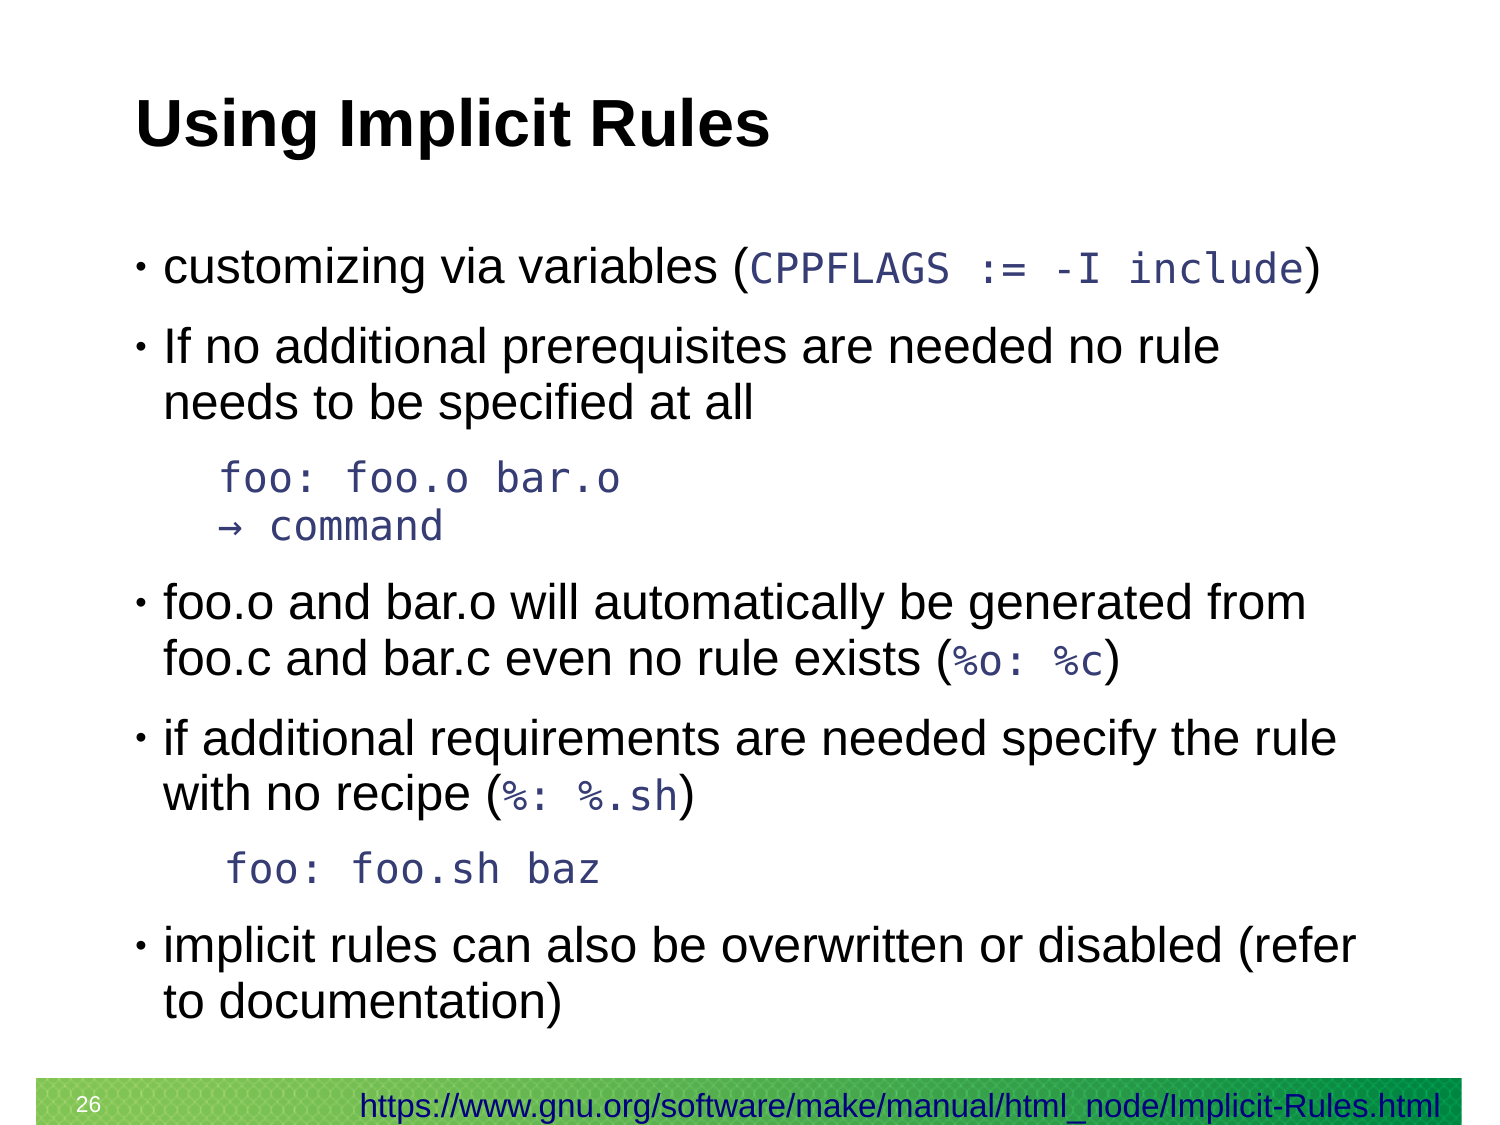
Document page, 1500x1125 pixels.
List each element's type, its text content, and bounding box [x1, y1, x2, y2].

text_box https://www.gnu.org/software/make/manual/html_node/Implicit-Rules.html [344, 1080, 1458, 1125]
title Using Implicit Rules [135, 41, 1372, 204]
list customizing via variables (CPPFLAGS := -I include) If no additional prerequisites are needed no rule needs to be specified at all foo: foo.o bar.o → command foo.o and bar.o will automatically be generated from foo.c and bar.c even no rule exists (%o: %c) if additional requirements are needed specify the rule with no recipe (%: %.sh) foo: foo.sh baz implicit rules can also be overwritten or disabled (refer to documentation) [135, 238, 1372, 982]
picture [36, 1078, 1462, 1125]
